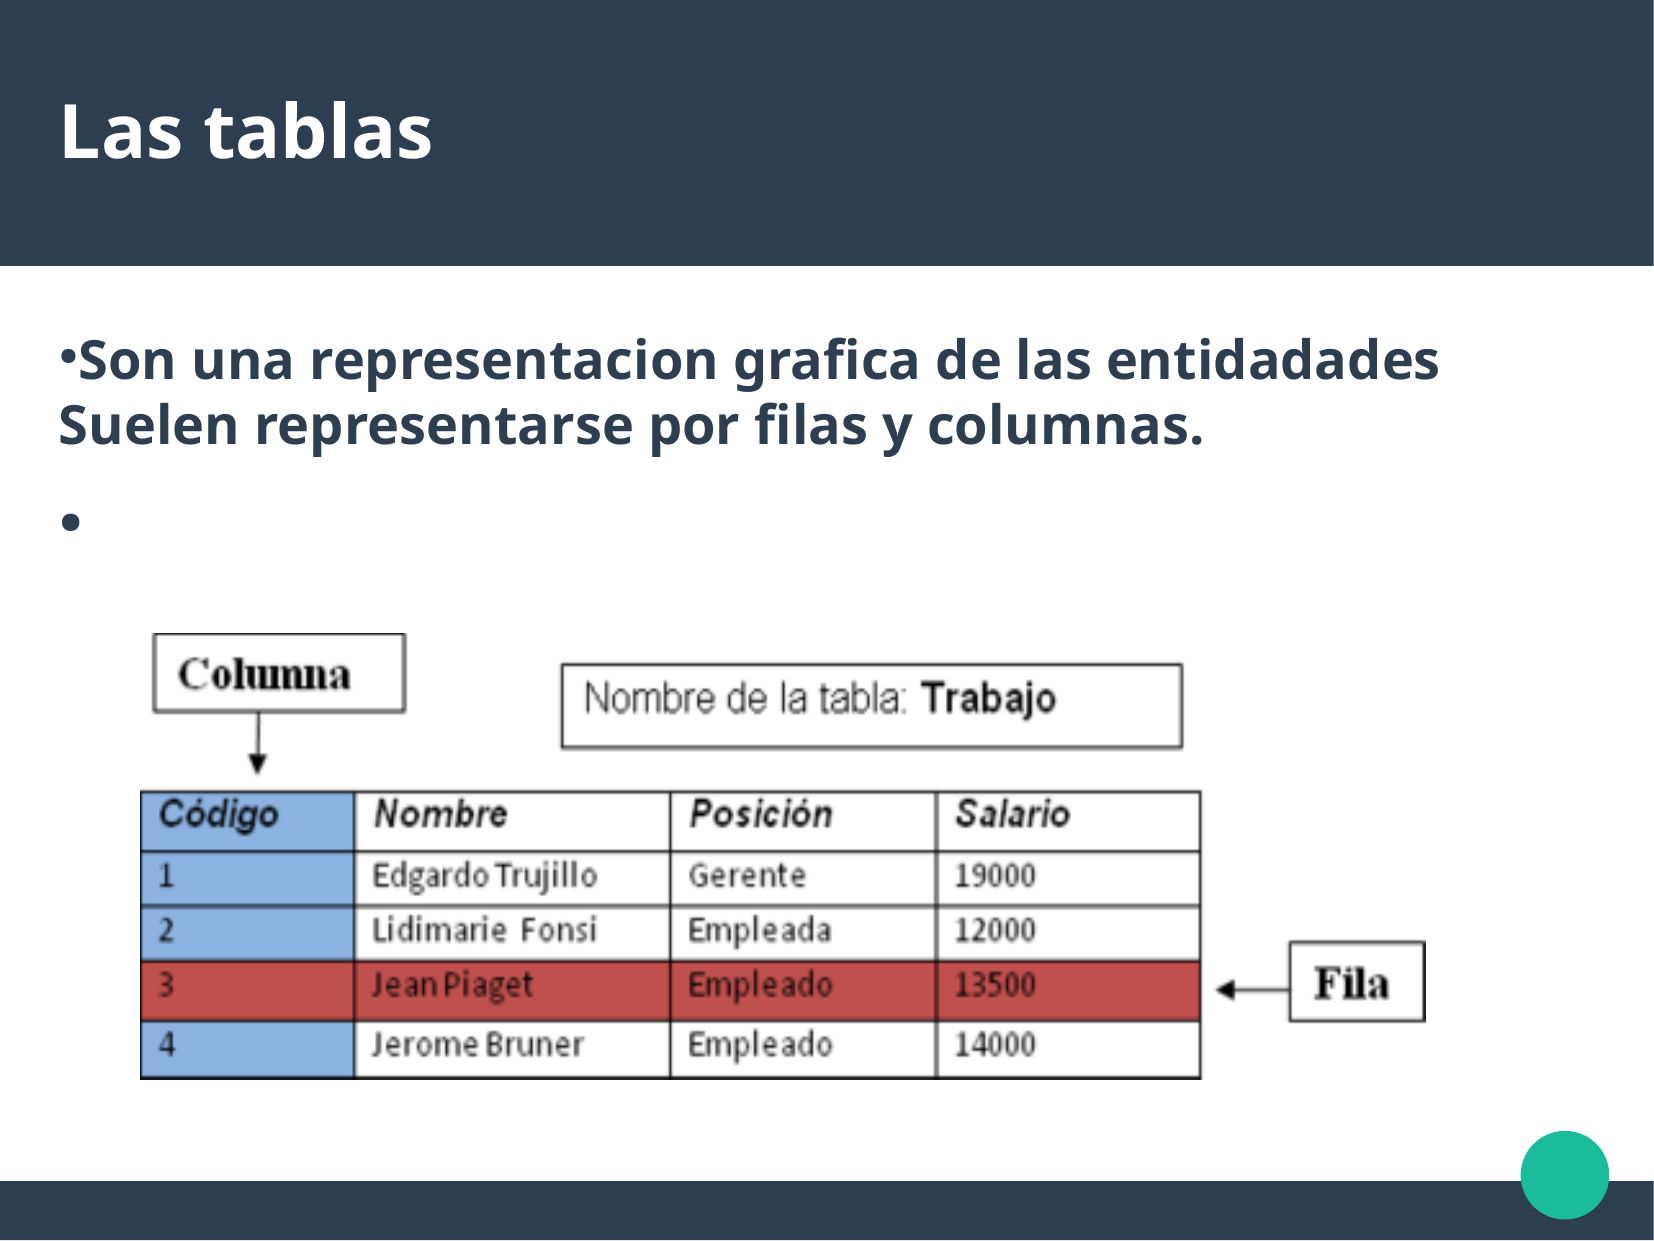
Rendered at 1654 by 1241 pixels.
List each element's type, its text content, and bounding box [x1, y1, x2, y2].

picture [140, 633, 1426, 1081]
list Son una representacion grafica de las entidadades Suelen representarse por filas y columnas. [59, 324, 1595, 1152]
title Las tablas [59, 49, 1595, 207]
